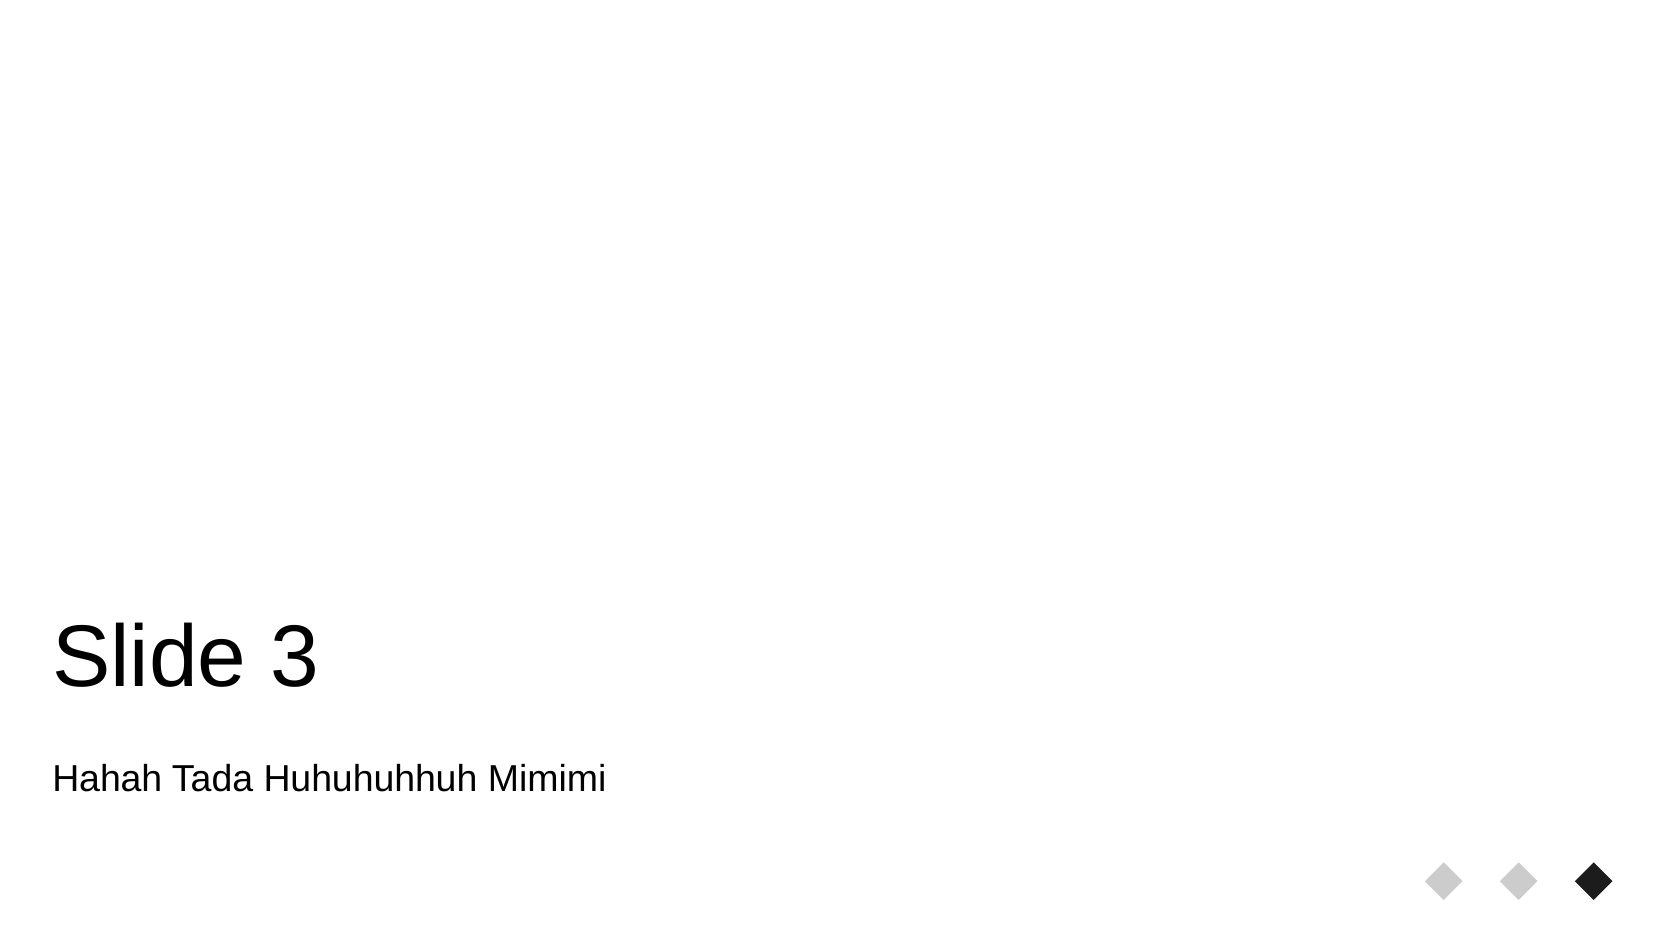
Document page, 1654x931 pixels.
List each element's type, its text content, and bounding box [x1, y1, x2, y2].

text_box [1424, 862, 1463, 901]
text_box Hahah Tada Huhuhuhhuh Mimimi [37, 750, 717, 931]
text_box [1574, 862, 1613, 901]
text_box [1499, 862, 1538, 901]
text_box Slide 3 [37, 600, 676, 751]
